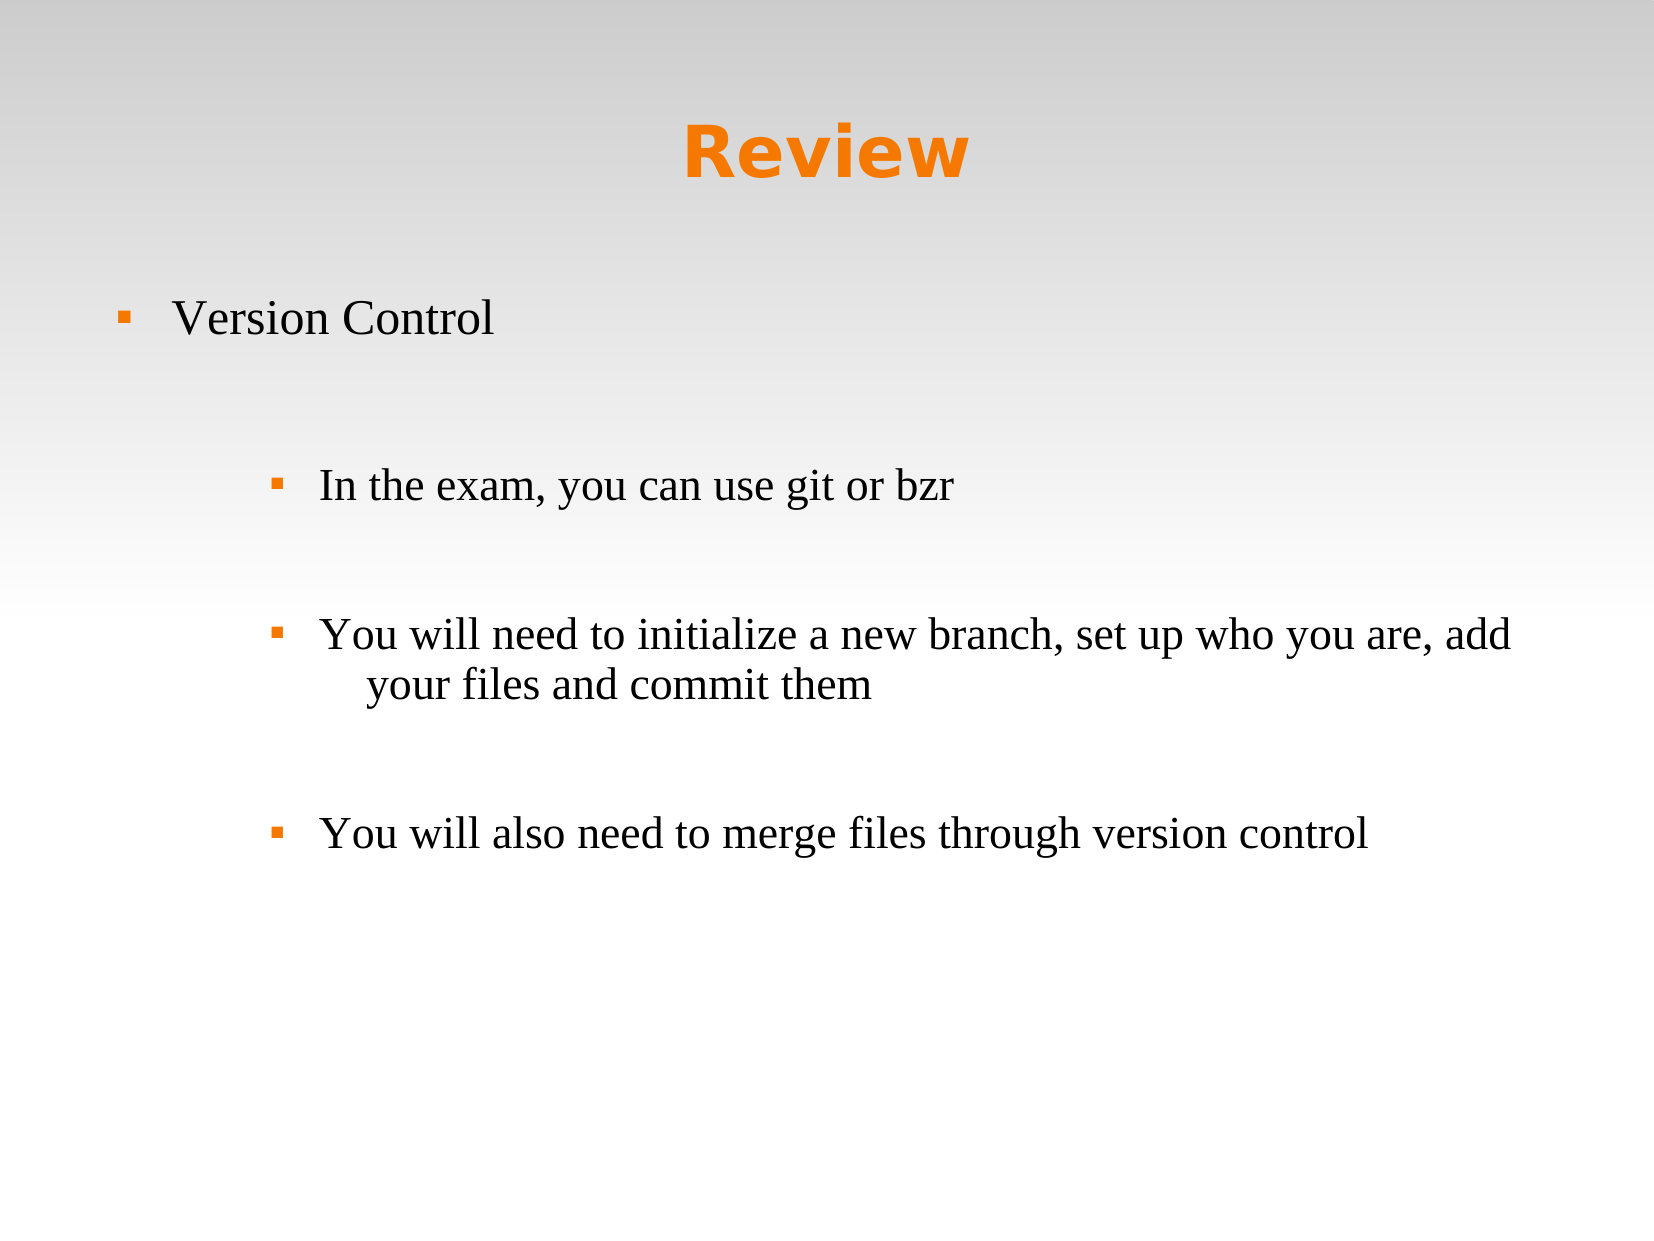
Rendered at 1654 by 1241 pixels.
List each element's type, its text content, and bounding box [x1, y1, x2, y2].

title Review [82, 49, 1571, 257]
list Version Control In the exam, you can use git or bzr You will need to initialize a new branch, set up who you are, add your files and commit them You will also need to merge files through version control [82, 290, 1571, 1109]
